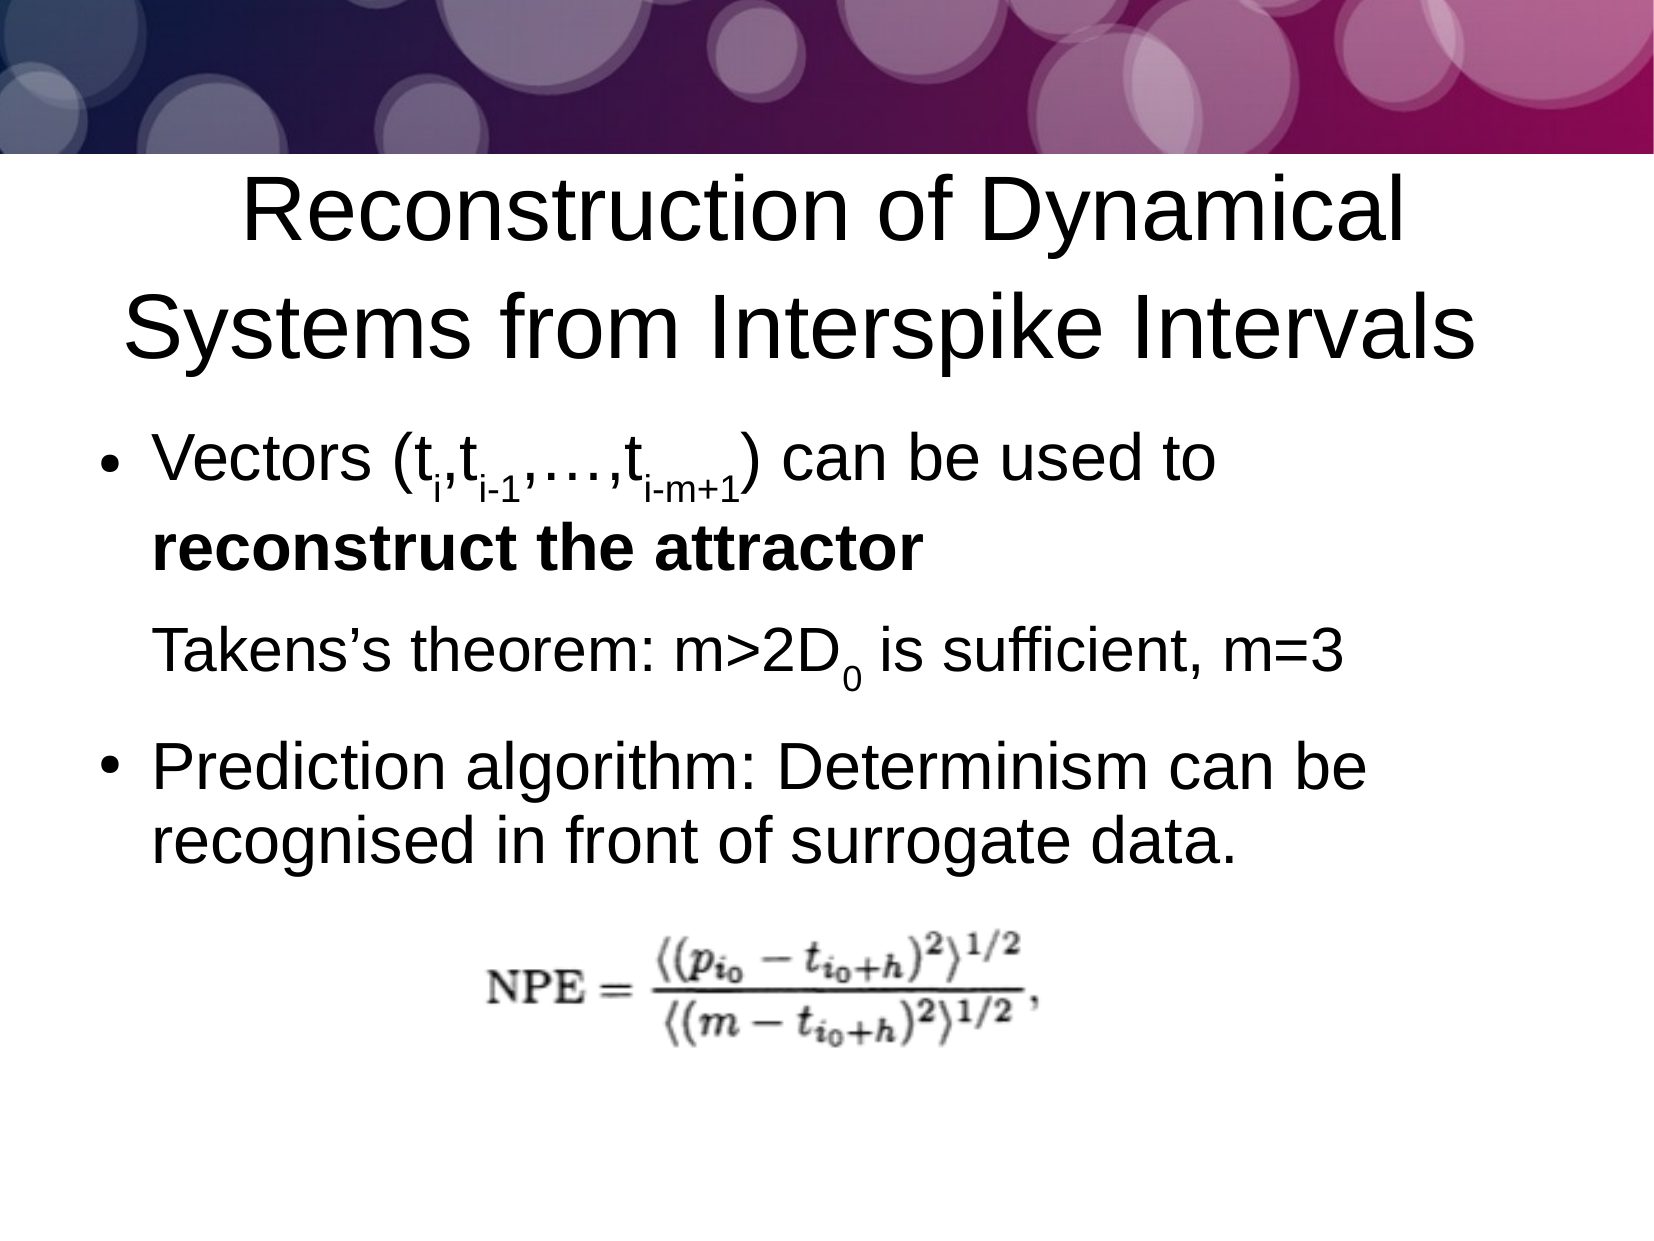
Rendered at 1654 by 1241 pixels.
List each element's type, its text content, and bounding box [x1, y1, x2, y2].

title Reconstruction of Dynamical Systems from Interspike Intervals [80, 123, 1569, 421]
picture [0, 0, 1654, 154]
list Vectors (ti,ti-1,…,ti-m+1) can be used to reconstruct the attractor Takens’s theorem: m>2D0 is sufficient, m=3 Prediction algorithm: Determinism can be recognised in front of surrogate data. [80, 420, 1456, 1239]
picture [465, 914, 1072, 1071]
